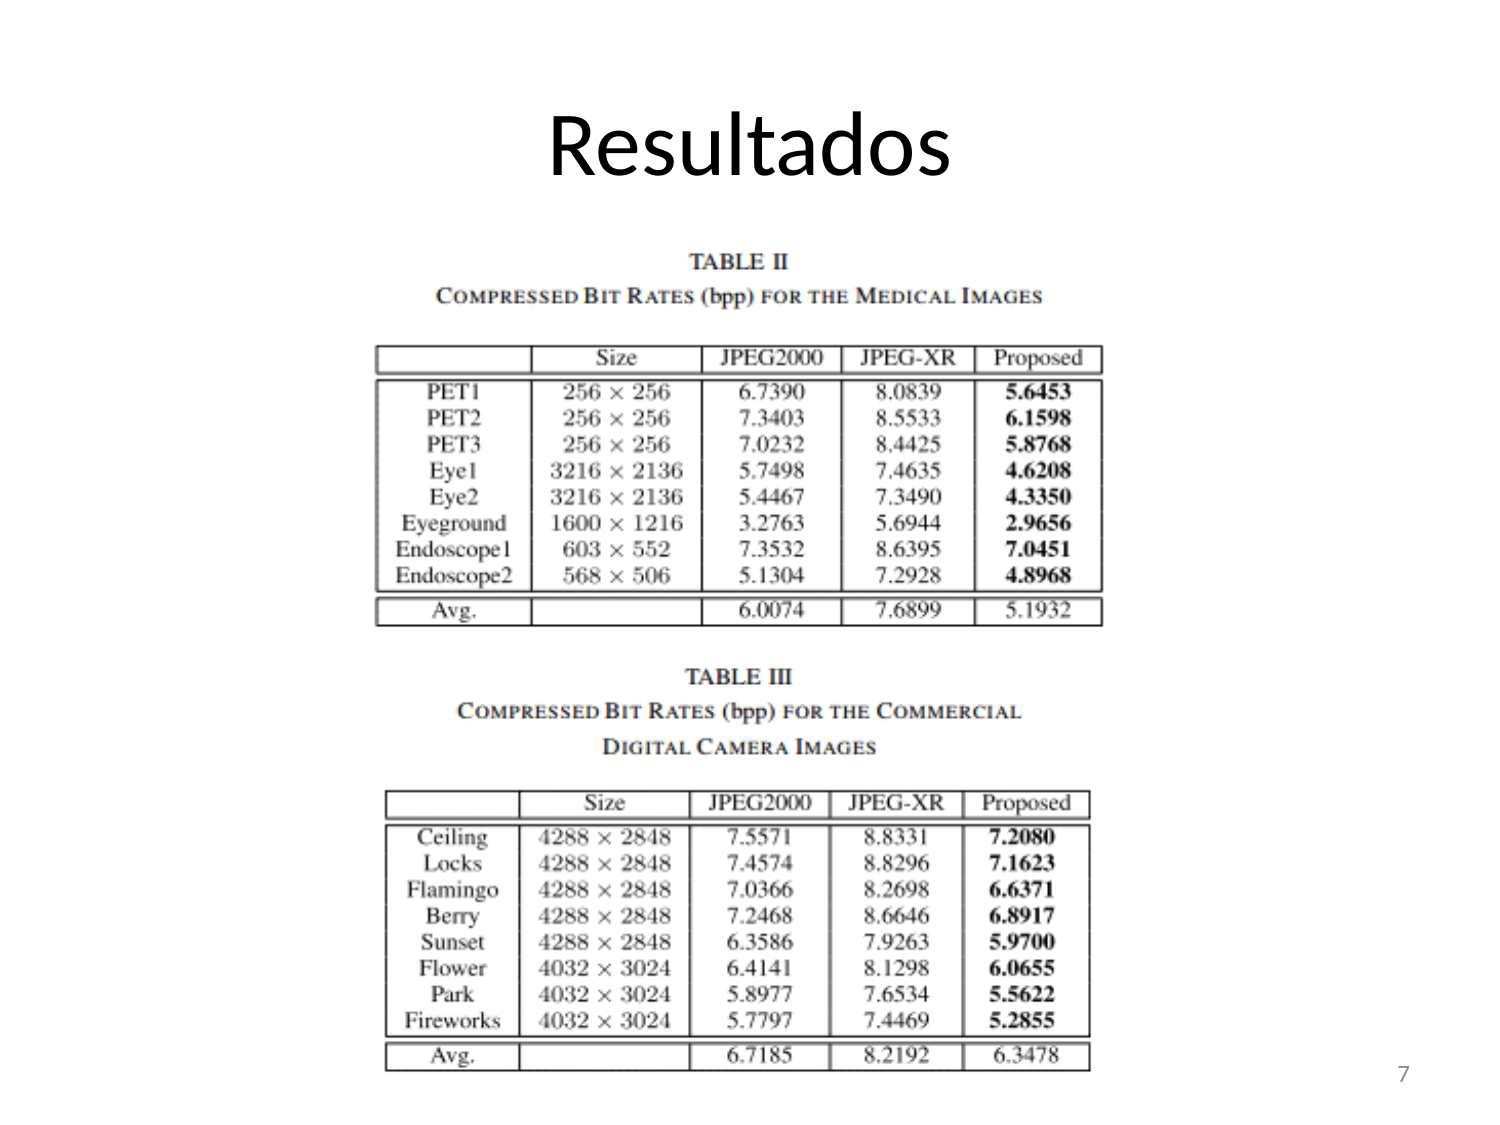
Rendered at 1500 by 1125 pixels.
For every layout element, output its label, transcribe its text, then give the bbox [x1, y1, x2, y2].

slide_number <número> [1074, 1042, 1425, 1103]
title Resultados [75, 45, 1425, 233]
chart [363, 210, 1126, 1090]
